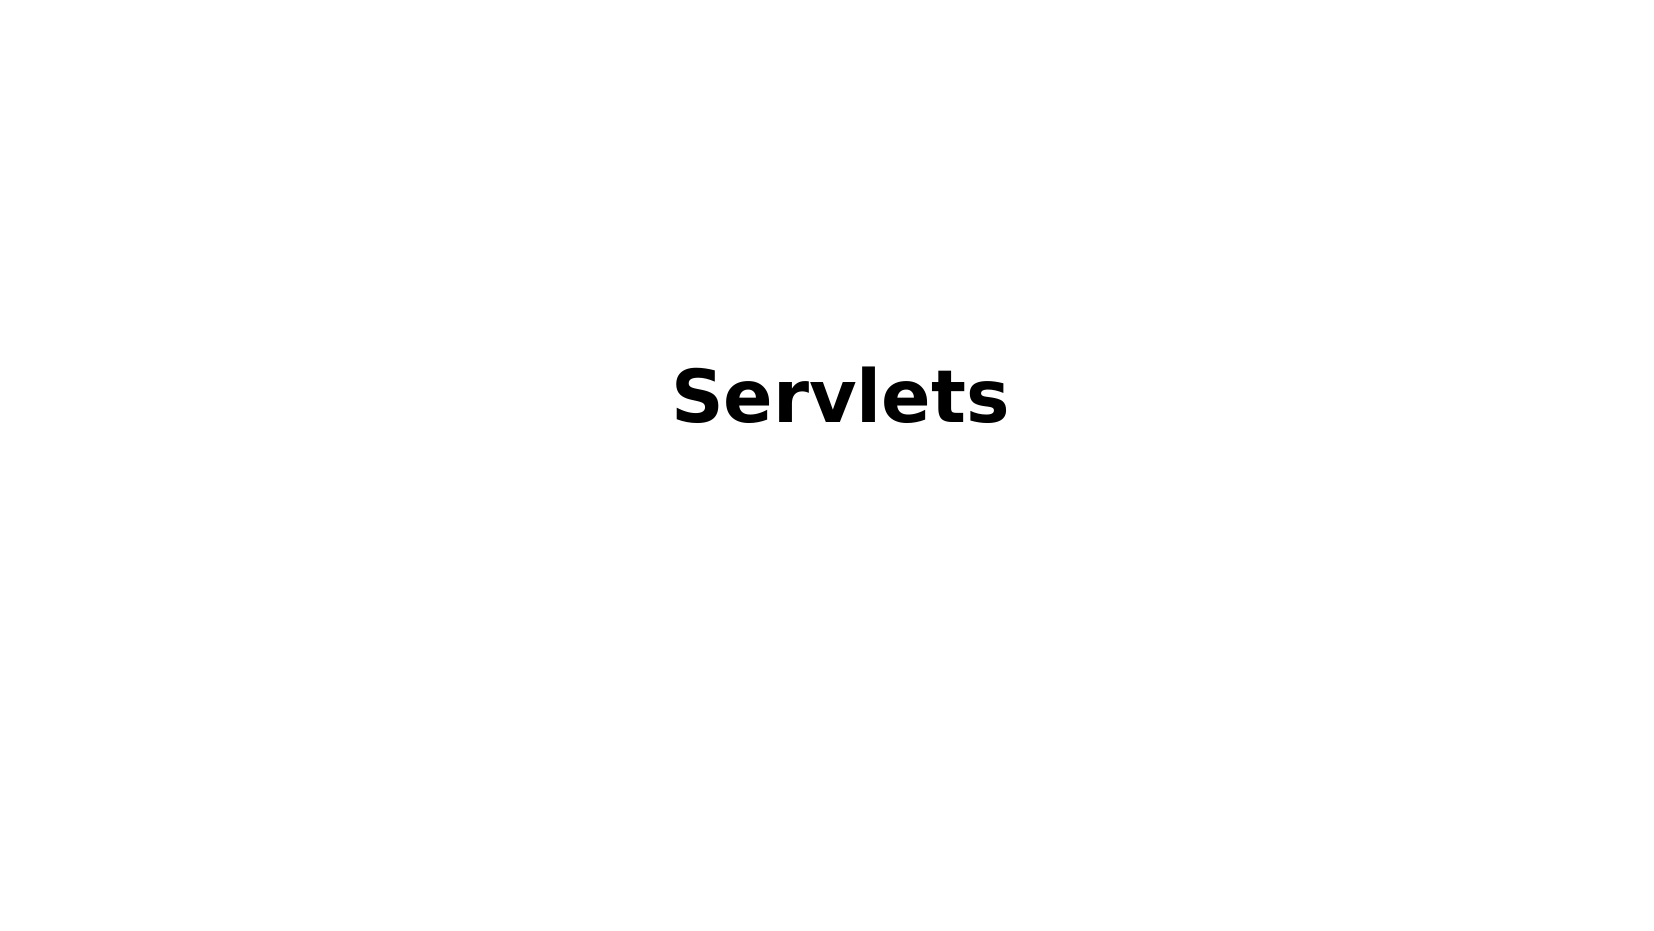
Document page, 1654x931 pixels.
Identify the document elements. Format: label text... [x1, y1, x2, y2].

title Servlets [151, 299, 1530, 445]
